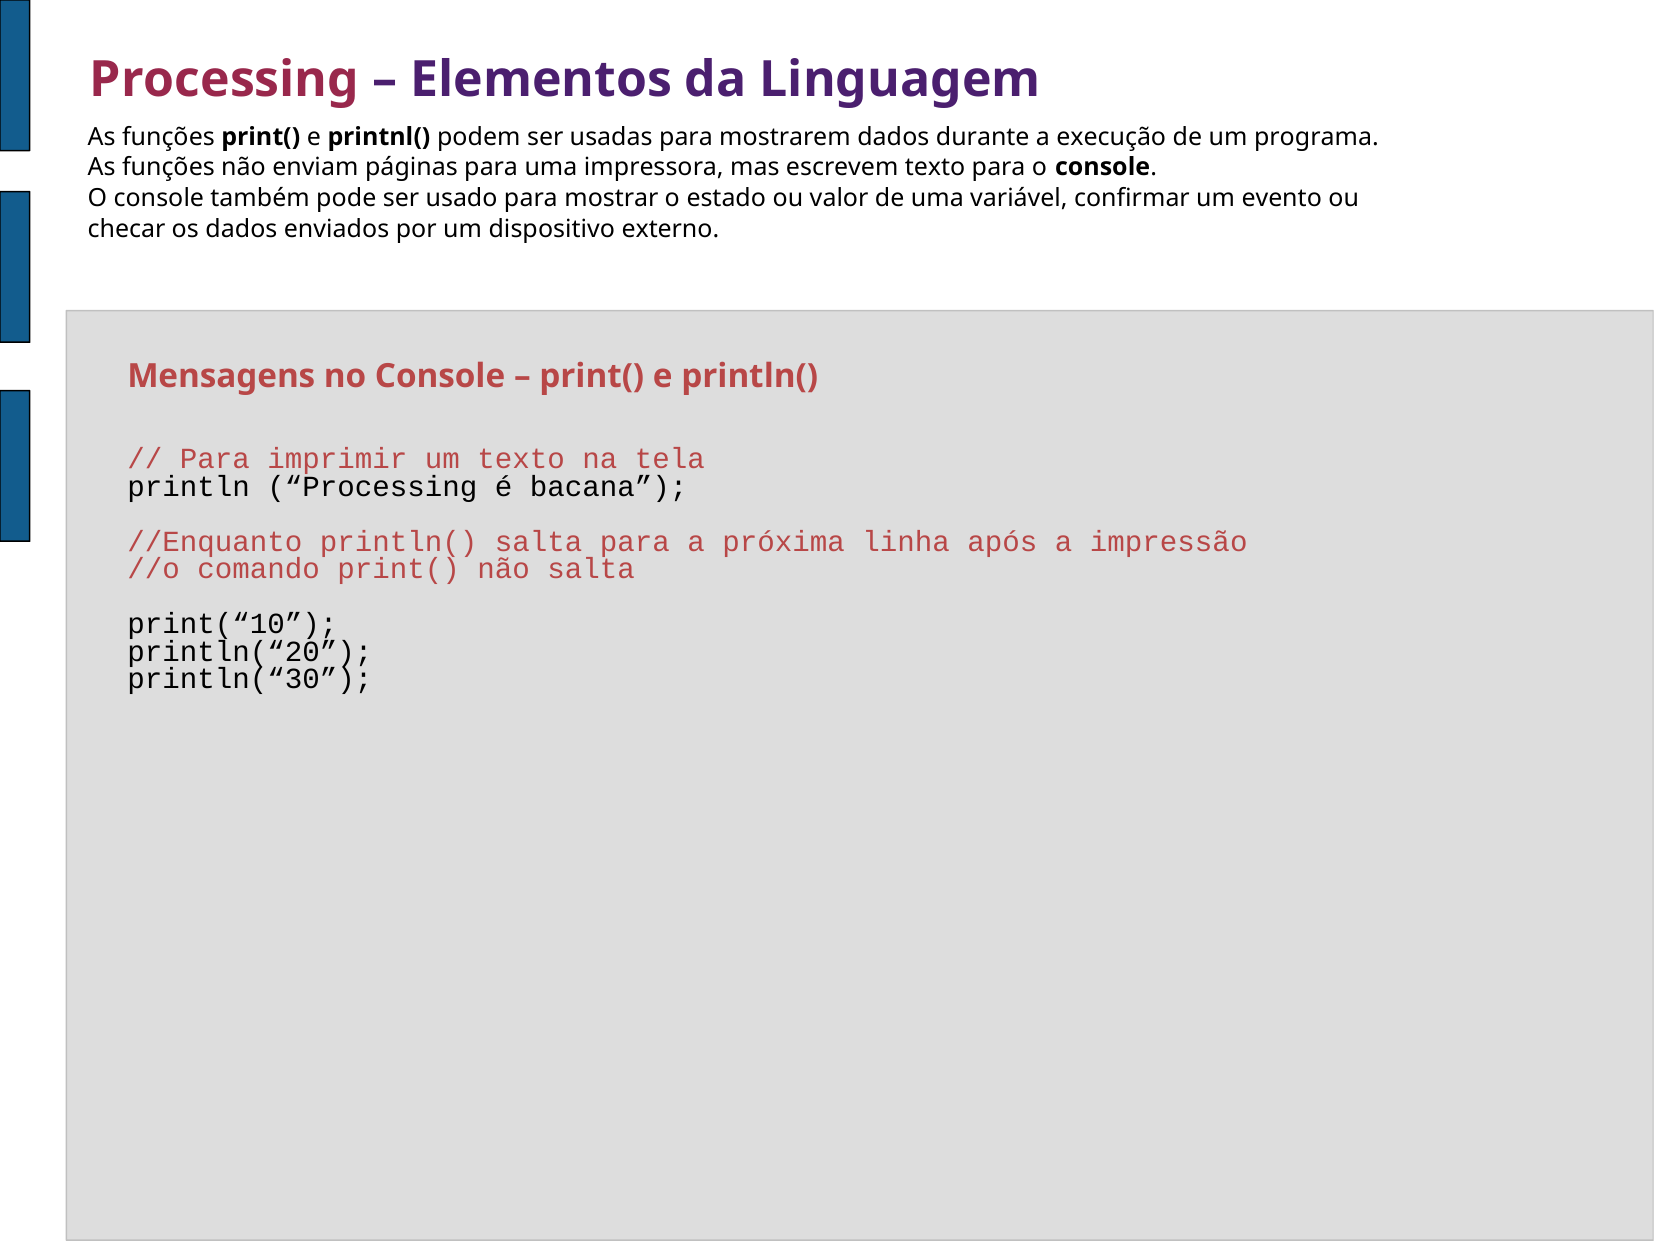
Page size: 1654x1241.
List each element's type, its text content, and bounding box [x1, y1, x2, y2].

text_box Mensagens no Console – print() e println() // Para imprimir um texto na tela println (“Processing é bacana”); //Enquanto println() salta para a próxima linha após a impressão //o comando print() não salta print(“10”); println(“20”); println(“30”); [112, 345, 1263, 787]
text_box As funções print() e printnl() podem ser usadas para mostrarem dados durante a execução de um programa. As funções não enviam páginas para uma impressora, mas escrevem texto para o console. O console também pode ser usado para mostrar o estado ou valor de uma variável, confirmar um evento ou checar os dados enviados por um dispositivo externo. [72, 112, 1509, 249]
text_box Processing – Elementos da Linguagem [75, 37, 1351, 112]
